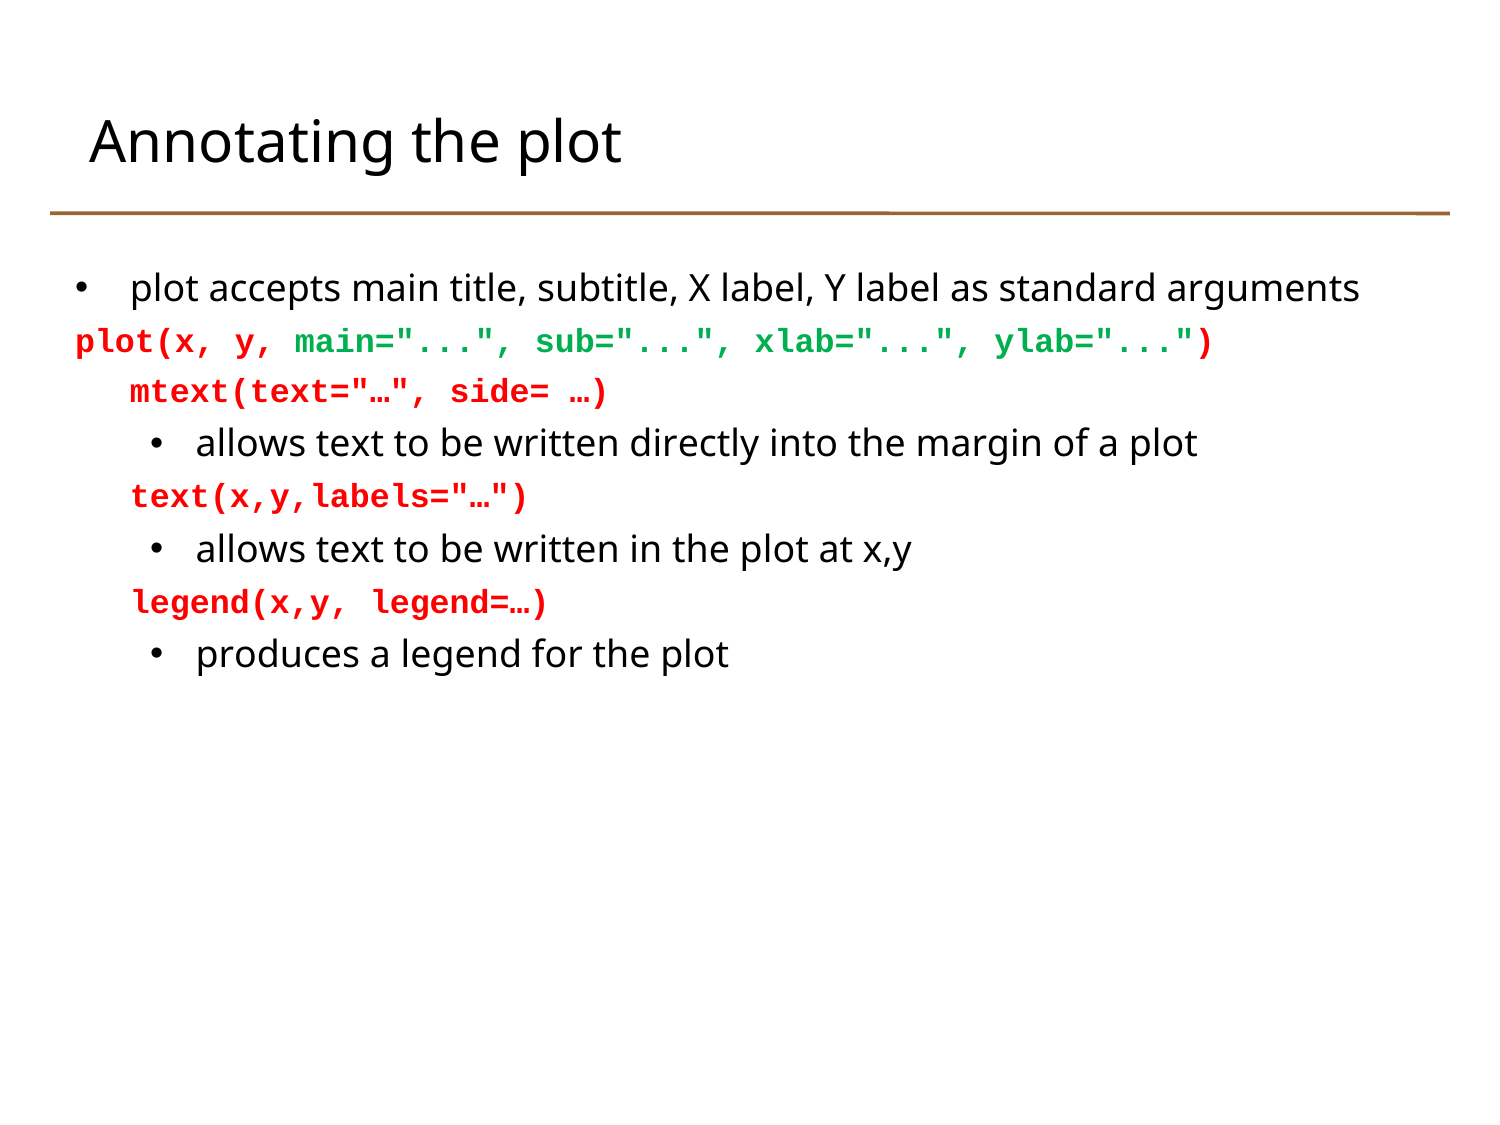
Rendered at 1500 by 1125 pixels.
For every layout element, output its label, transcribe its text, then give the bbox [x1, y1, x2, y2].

text_box Annotating the plot [75, 44, 1425, 233]
text_box plot accepts main title, subtitle, X label, Y label as standard arguments plot(x, y, main="...", sub="...", xlab="...", ylab="...") mtext(text="…", side= …) allows text to be written directly into the margin of a plot text(x,y,labels="…") allows text to be written in the plot at x,y legend(x,y, legend=…) produces a legend for the plot [75, 263, 1425, 1006]
